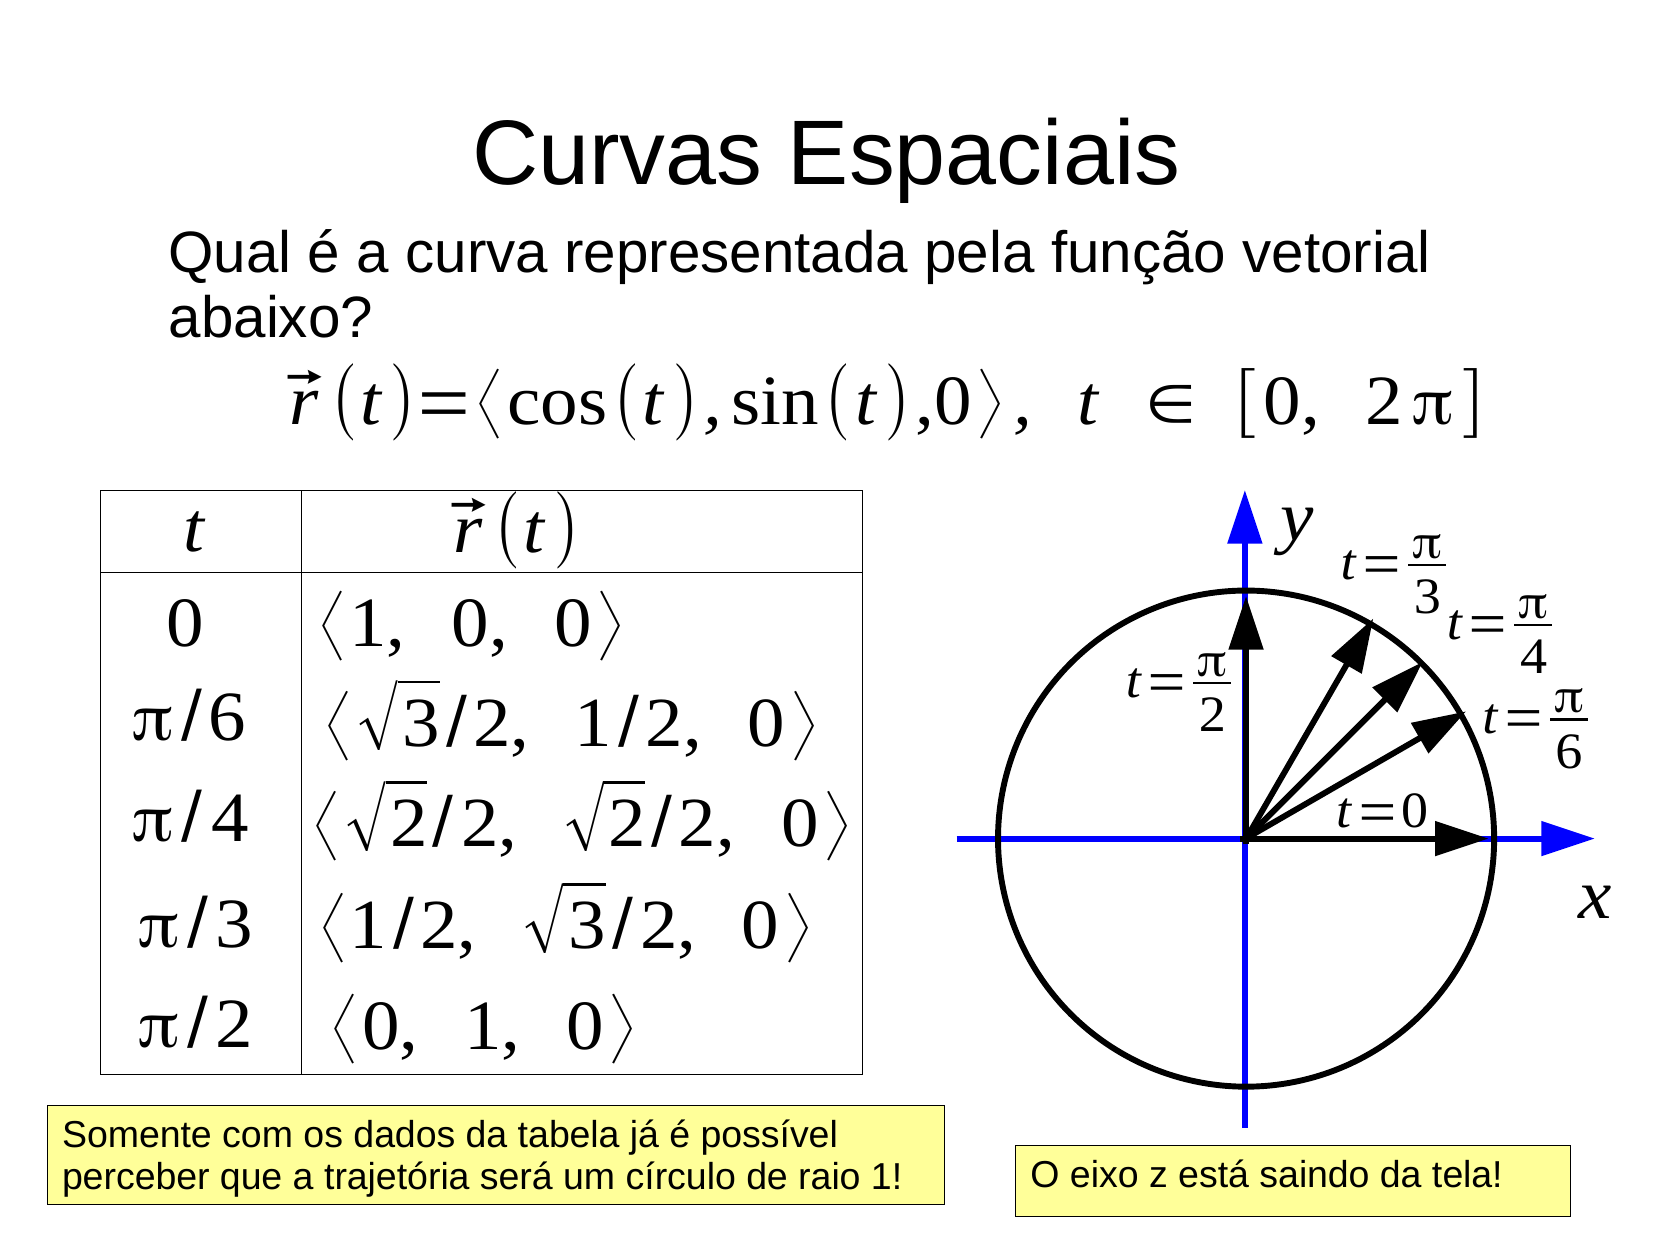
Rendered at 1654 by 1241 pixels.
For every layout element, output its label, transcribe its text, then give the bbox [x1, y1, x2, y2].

chart [324, 986, 642, 1067]
chart [306, 777, 858, 865]
title Curvas Espaciais [82, 49, 1571, 257]
text_box O eixo z está saindo da tela! [1015, 1145, 1571, 1217]
chart [278, 360, 1489, 445]
chart [129, 884, 259, 963]
text_box Somente com os dados da tabela já é possível perceber que a trajetória será um círculo de raio 1! [47, 1105, 945, 1205]
chart [129, 984, 259, 1063]
chart [124, 677, 255, 756]
chart [1119, 649, 1241, 744]
chart [1330, 782, 1436, 839]
chart [318, 677, 824, 765]
chart [442, 491, 585, 573]
chart [159, 582, 211, 662]
chart [312, 582, 630, 664]
chart [177, 491, 216, 567]
chart [1263, 476, 1324, 556]
chart [1567, 854, 1621, 934]
chart [124, 777, 257, 856]
chart [1334, 531, 1597, 780]
chart [312, 879, 818, 967]
text_box Qual é a curva representada pela função vetorial abaixo? [83, 257, 1477, 358]
